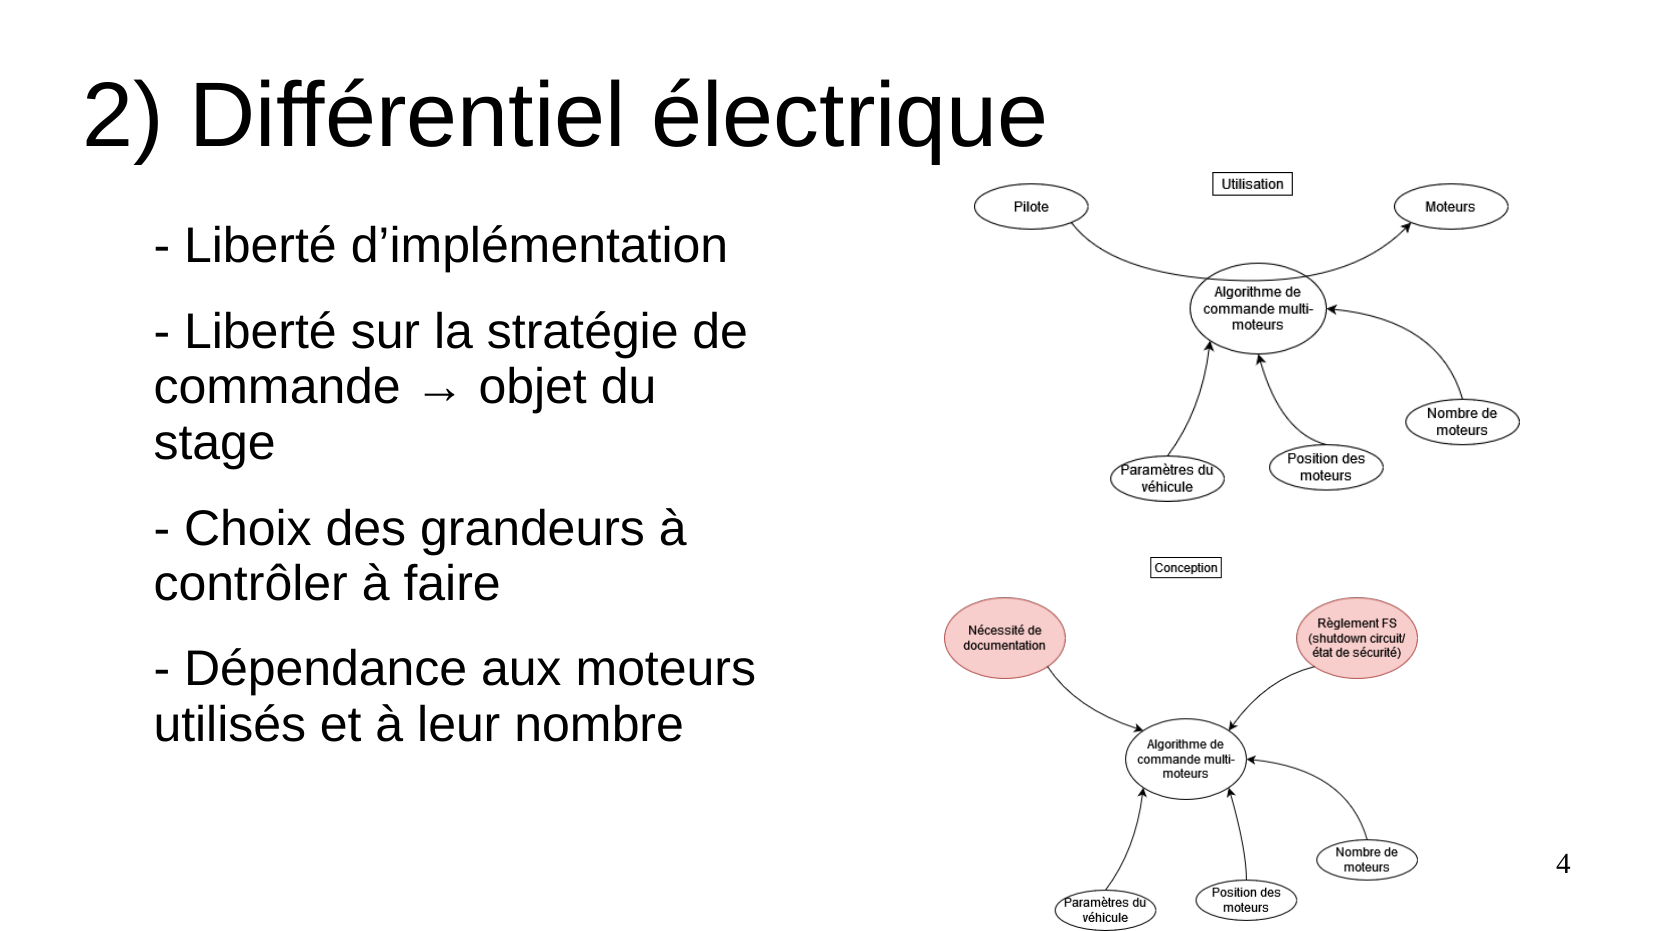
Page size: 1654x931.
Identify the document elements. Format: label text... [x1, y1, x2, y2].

picture [974, 172, 1520, 502]
picture [944, 557, 1418, 931]
list - Liberté d’implémentation - Liberté sur la stratégie de commande → objet du stage - Choix des grandeurs à contrôler à faire - Dépendance aux moteurs utilisés et à leur nombre [82, 217, 768, 827]
title 2) Différentiel électrique [82, 37, 1571, 193]
